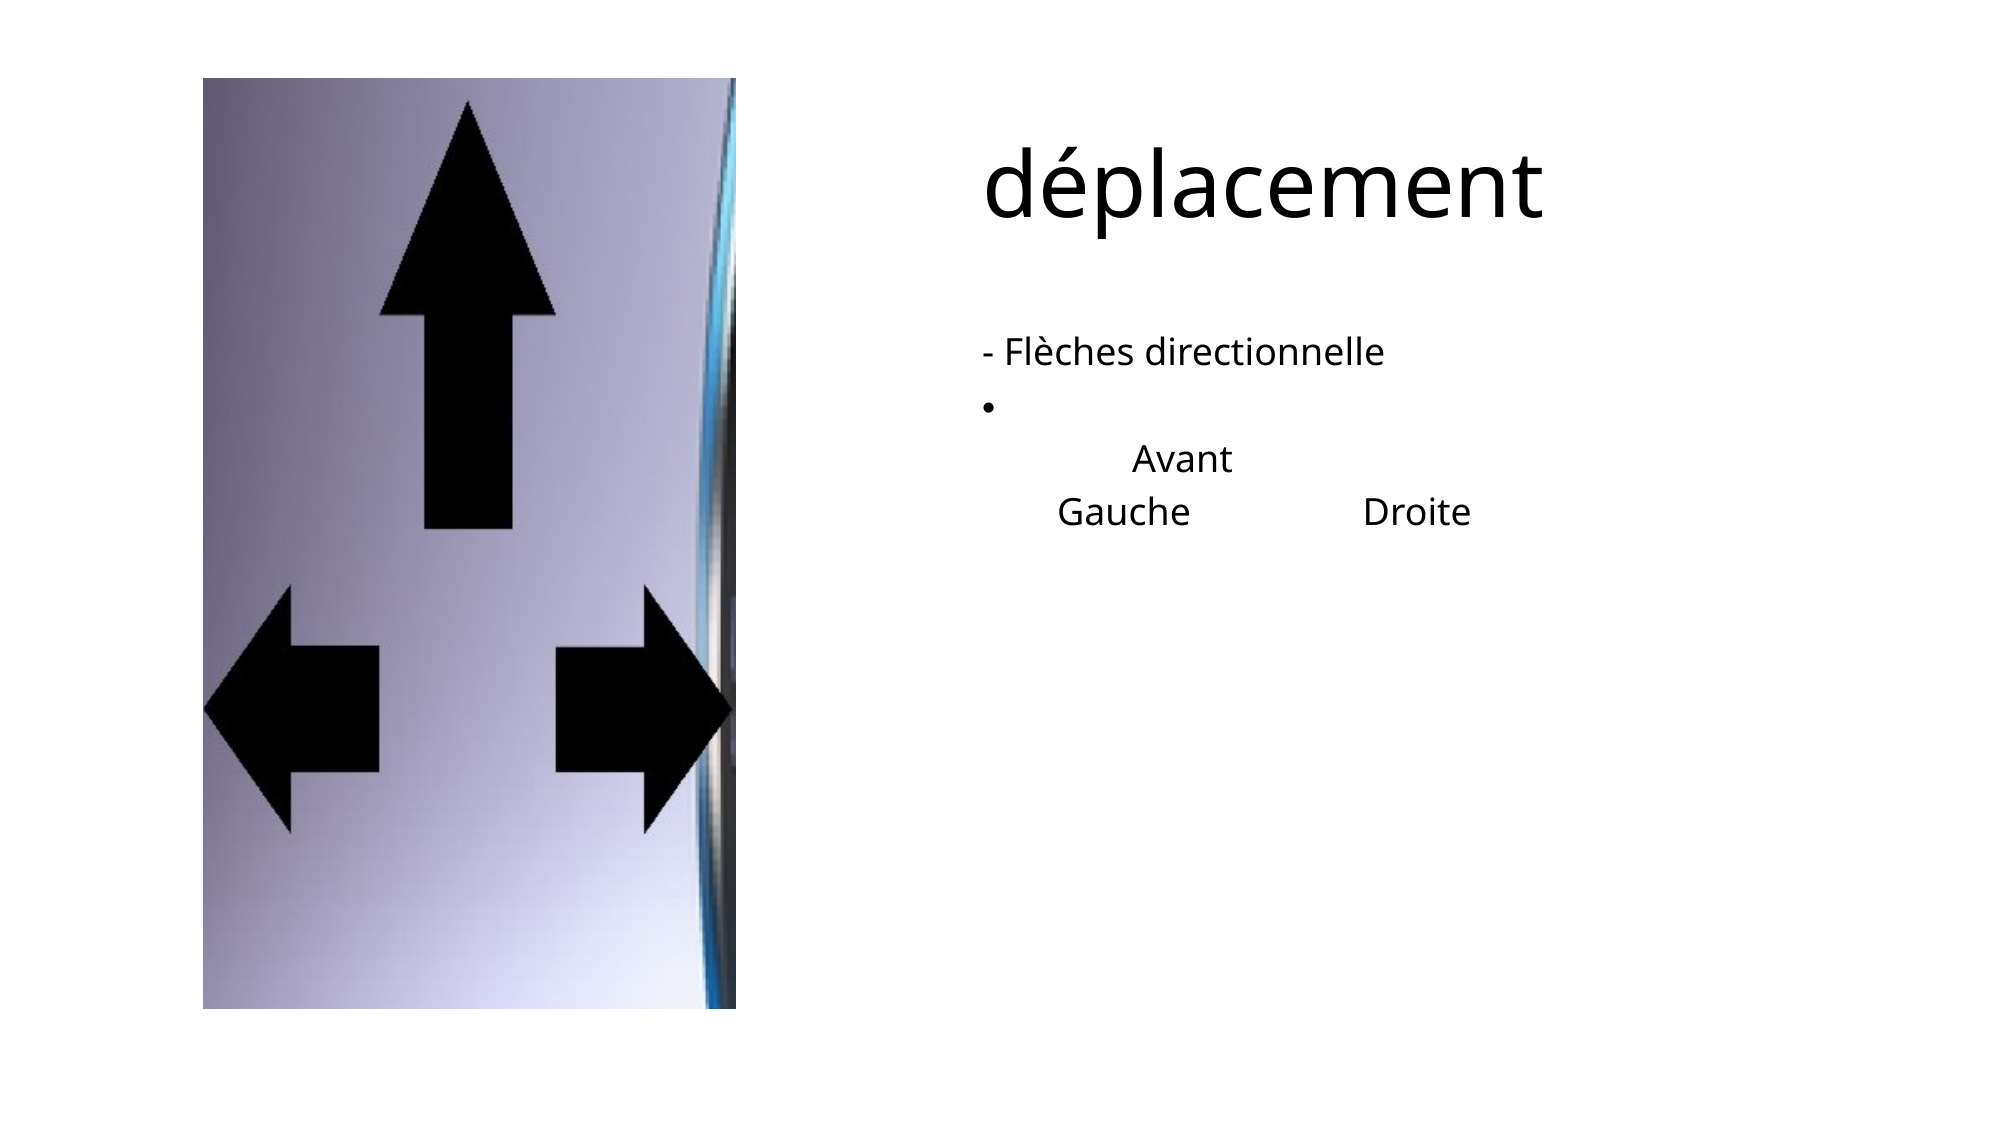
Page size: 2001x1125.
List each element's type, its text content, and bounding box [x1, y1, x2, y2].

title déplacement [967, 78, 1863, 297]
picture [203, 78, 736, 1009]
text_box - Flèches directionnelle Avant Gauche Droite [967, 325, 1863, 1014]
